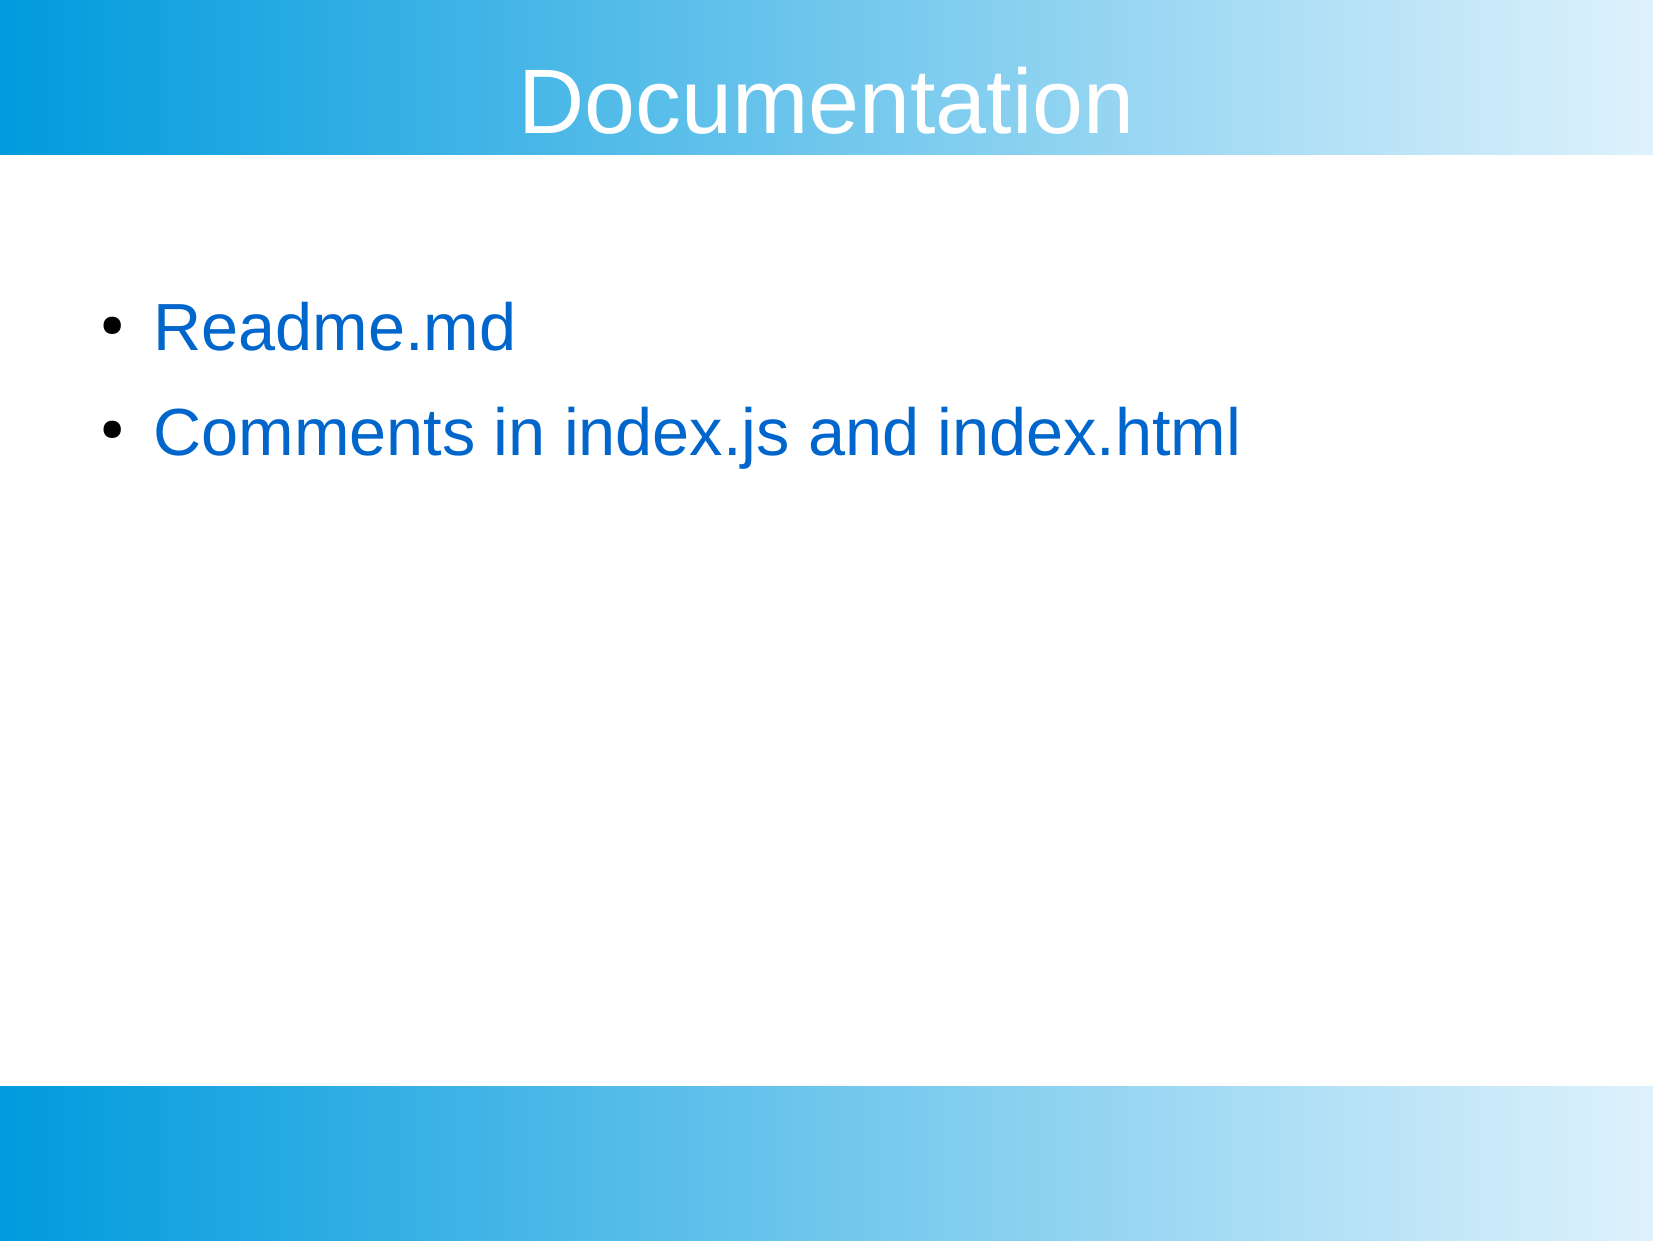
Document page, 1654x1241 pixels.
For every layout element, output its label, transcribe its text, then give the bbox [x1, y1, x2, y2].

list Readme.md Comments in index.js and index.html [82, 290, 1571, 1010]
title Documentation [82, 49, 1571, 155]
